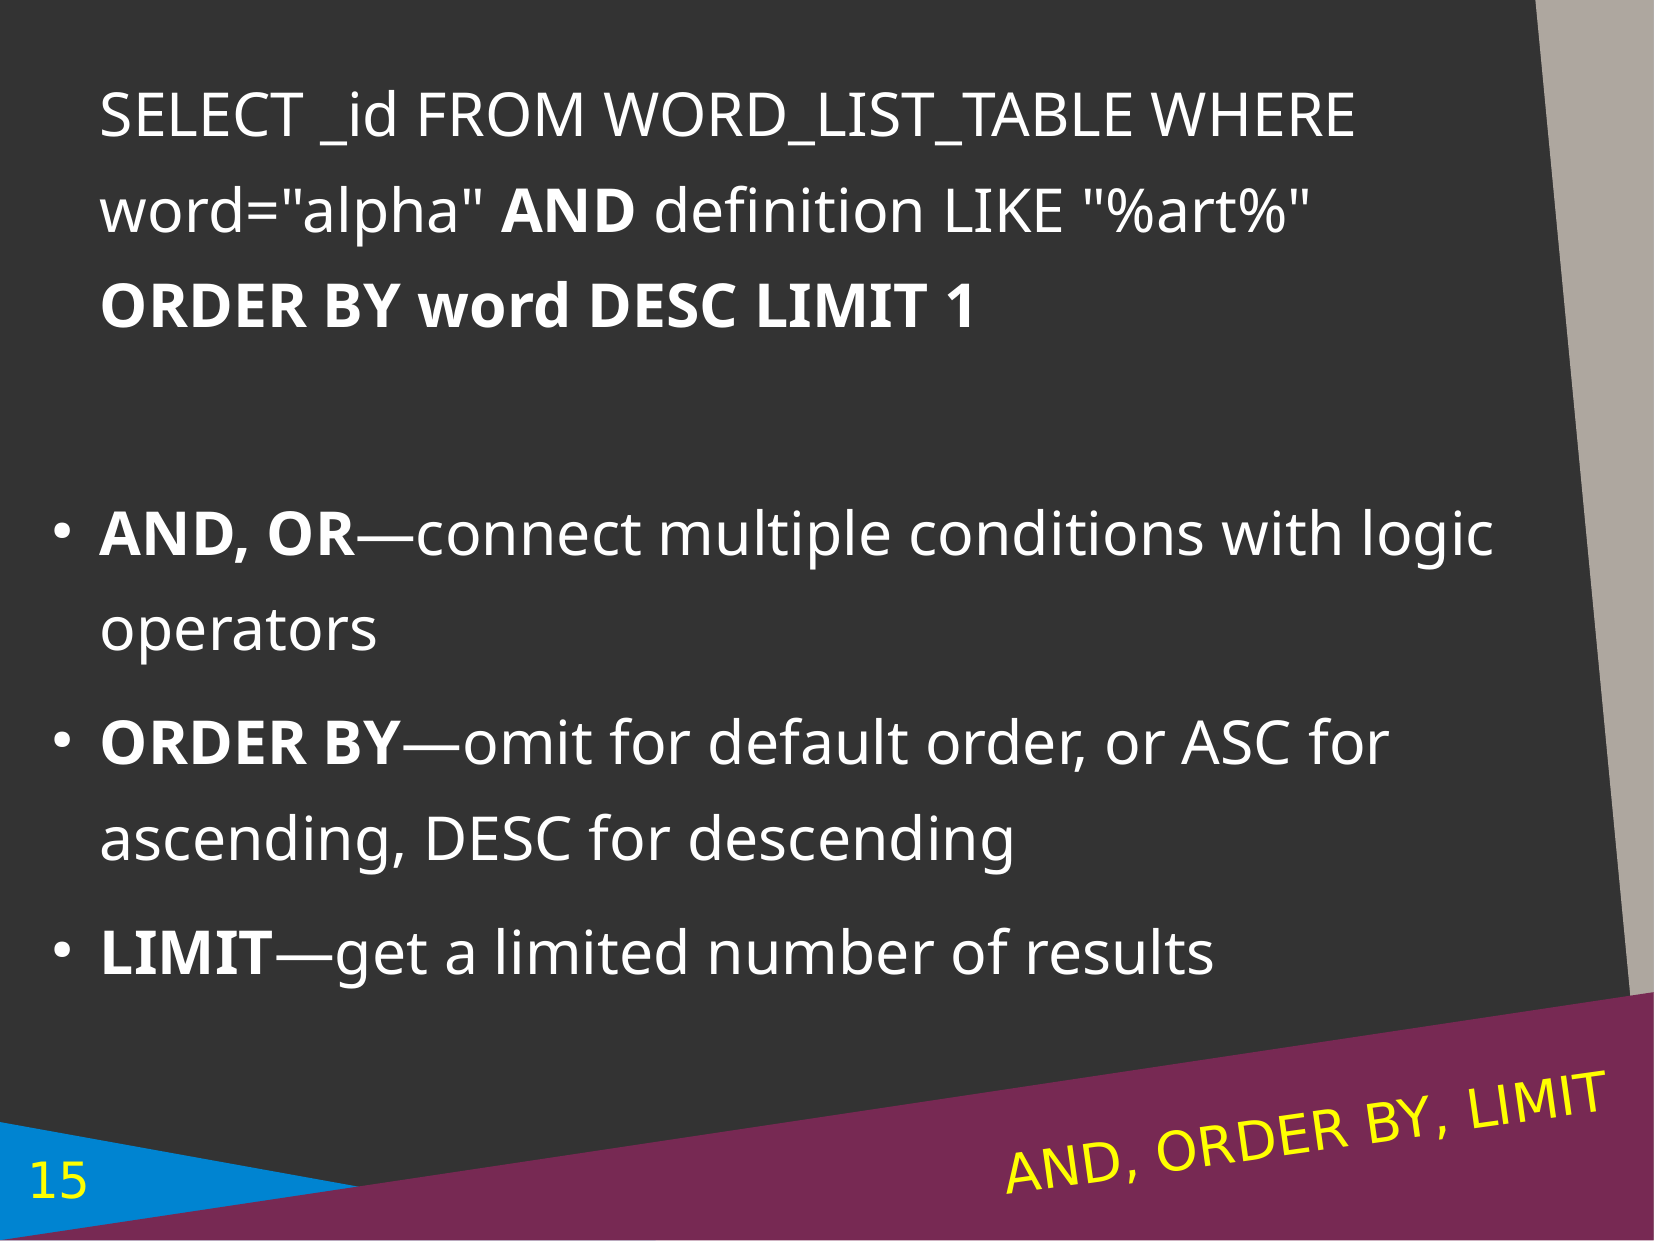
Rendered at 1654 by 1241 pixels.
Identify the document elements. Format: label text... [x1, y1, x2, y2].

title AND, ORDER BY, LIMIT [956, 995, 1654, 1241]
list SELECT _id FROM WORD_LIST_TABLE WHERE word="alpha" AND definition LIKE "%art%" ORDER BY word DESC LIMIT 1 AND, OR—connect multiple conditions with logic operators ORDER BY—omit for default order, or ASC for ascending, DESC for descending LIMIT—get a limited number of results [35, 59, 1524, 993]
